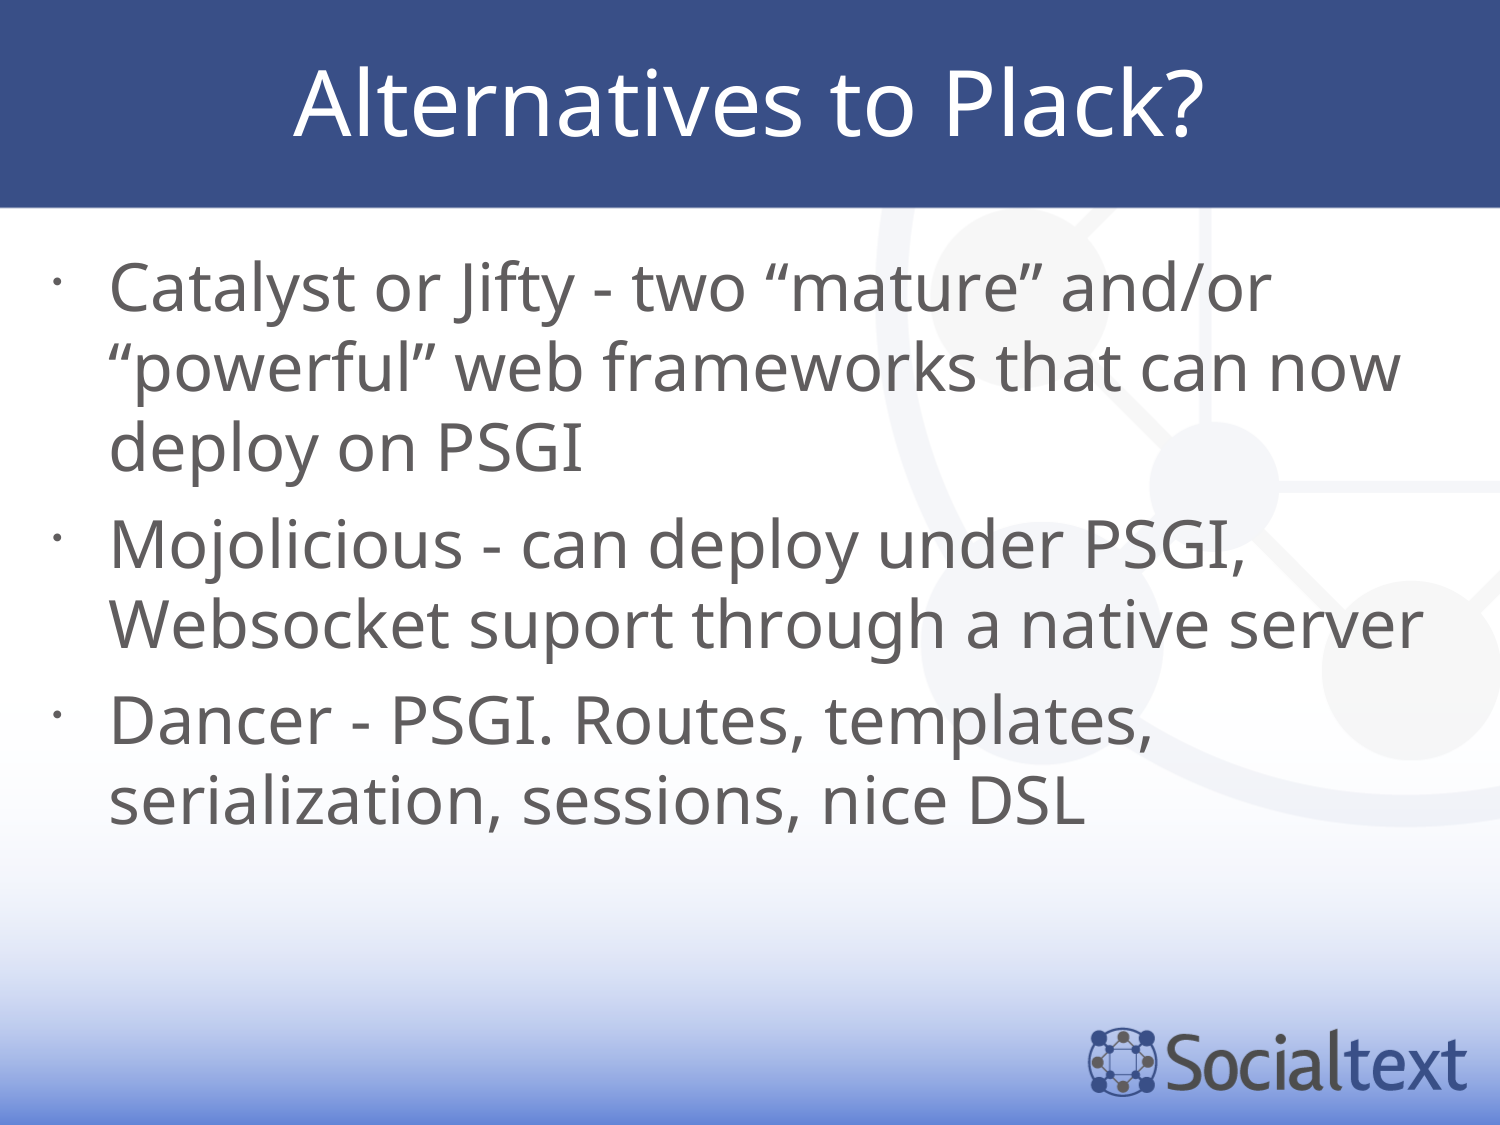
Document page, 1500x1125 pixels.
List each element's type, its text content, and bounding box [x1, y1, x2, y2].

picture [0, 0, 1500, 1125]
list Catalyst or Jifty - two “mature” and/or “powerful” web frameworks that can now deploy on PSGI Mojolicious - can deploy under PSGI, Websocket suport through a native server Dancer - PSGI. Routes, templates, serialization, sessions, nice DSL [37, 237, 1463, 989]
title Alternatives to Plack? [12, 0, 1488, 214]
